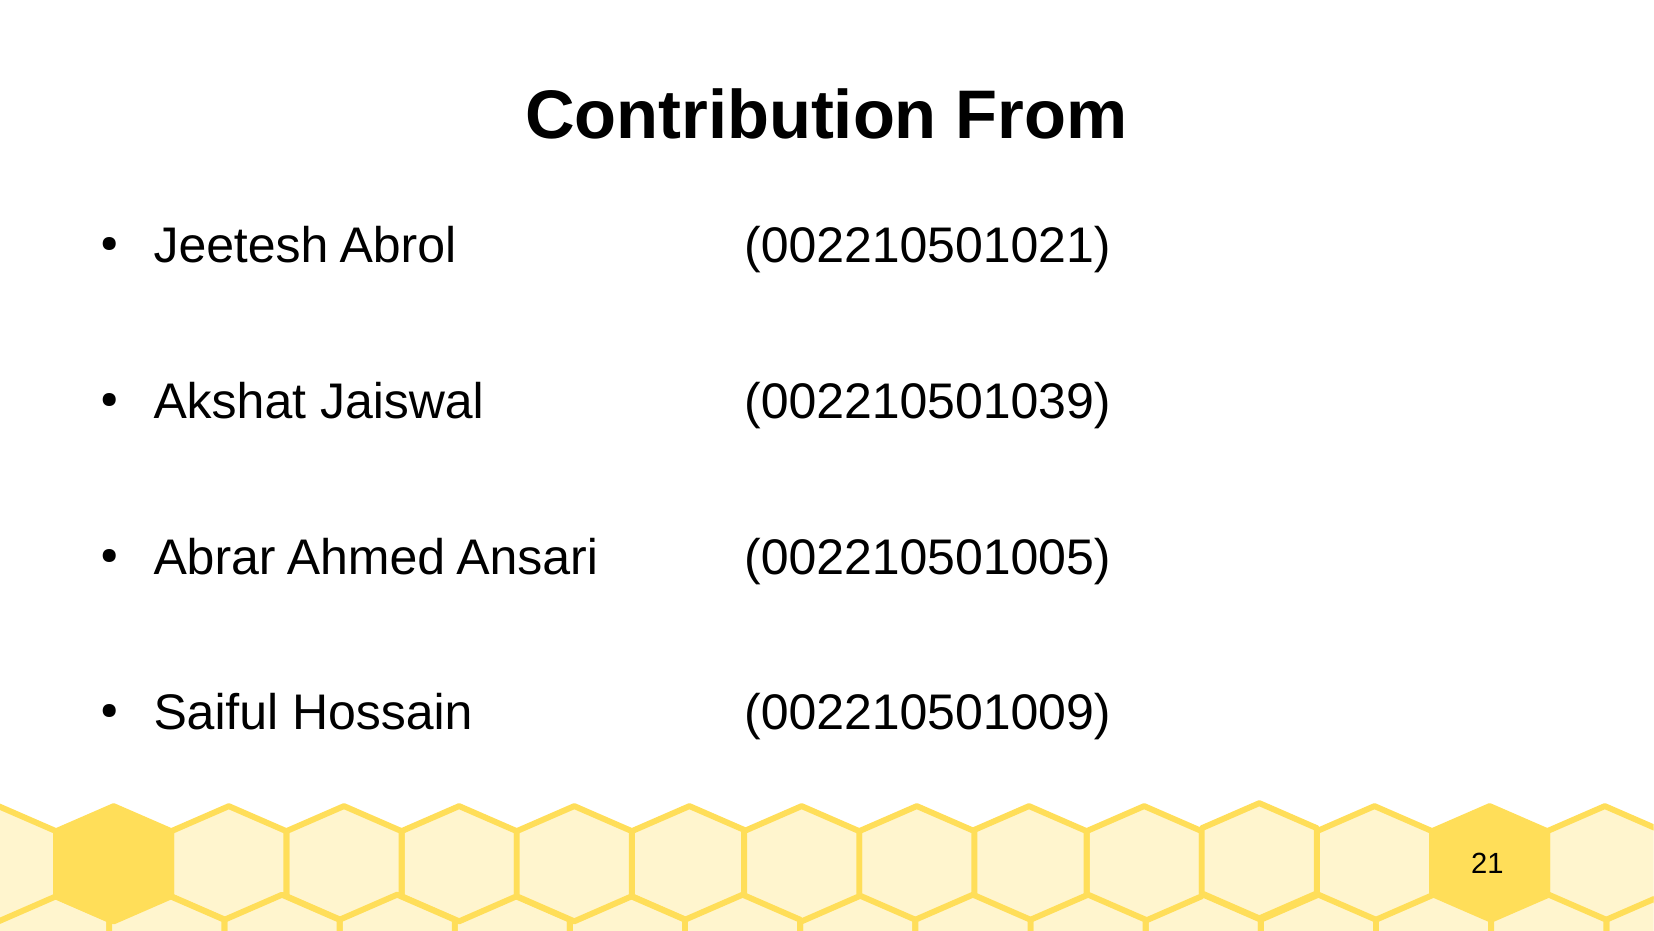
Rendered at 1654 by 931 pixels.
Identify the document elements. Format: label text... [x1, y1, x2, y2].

title Contribution From [82, 37, 1571, 193]
list Jeetesh Abrol (002210501021) Akshat Jaiswal (002210501039) Abrar Ahmed Ansari (002210501005) Saiful Hossain (002210501009) [82, 217, 1571, 758]
